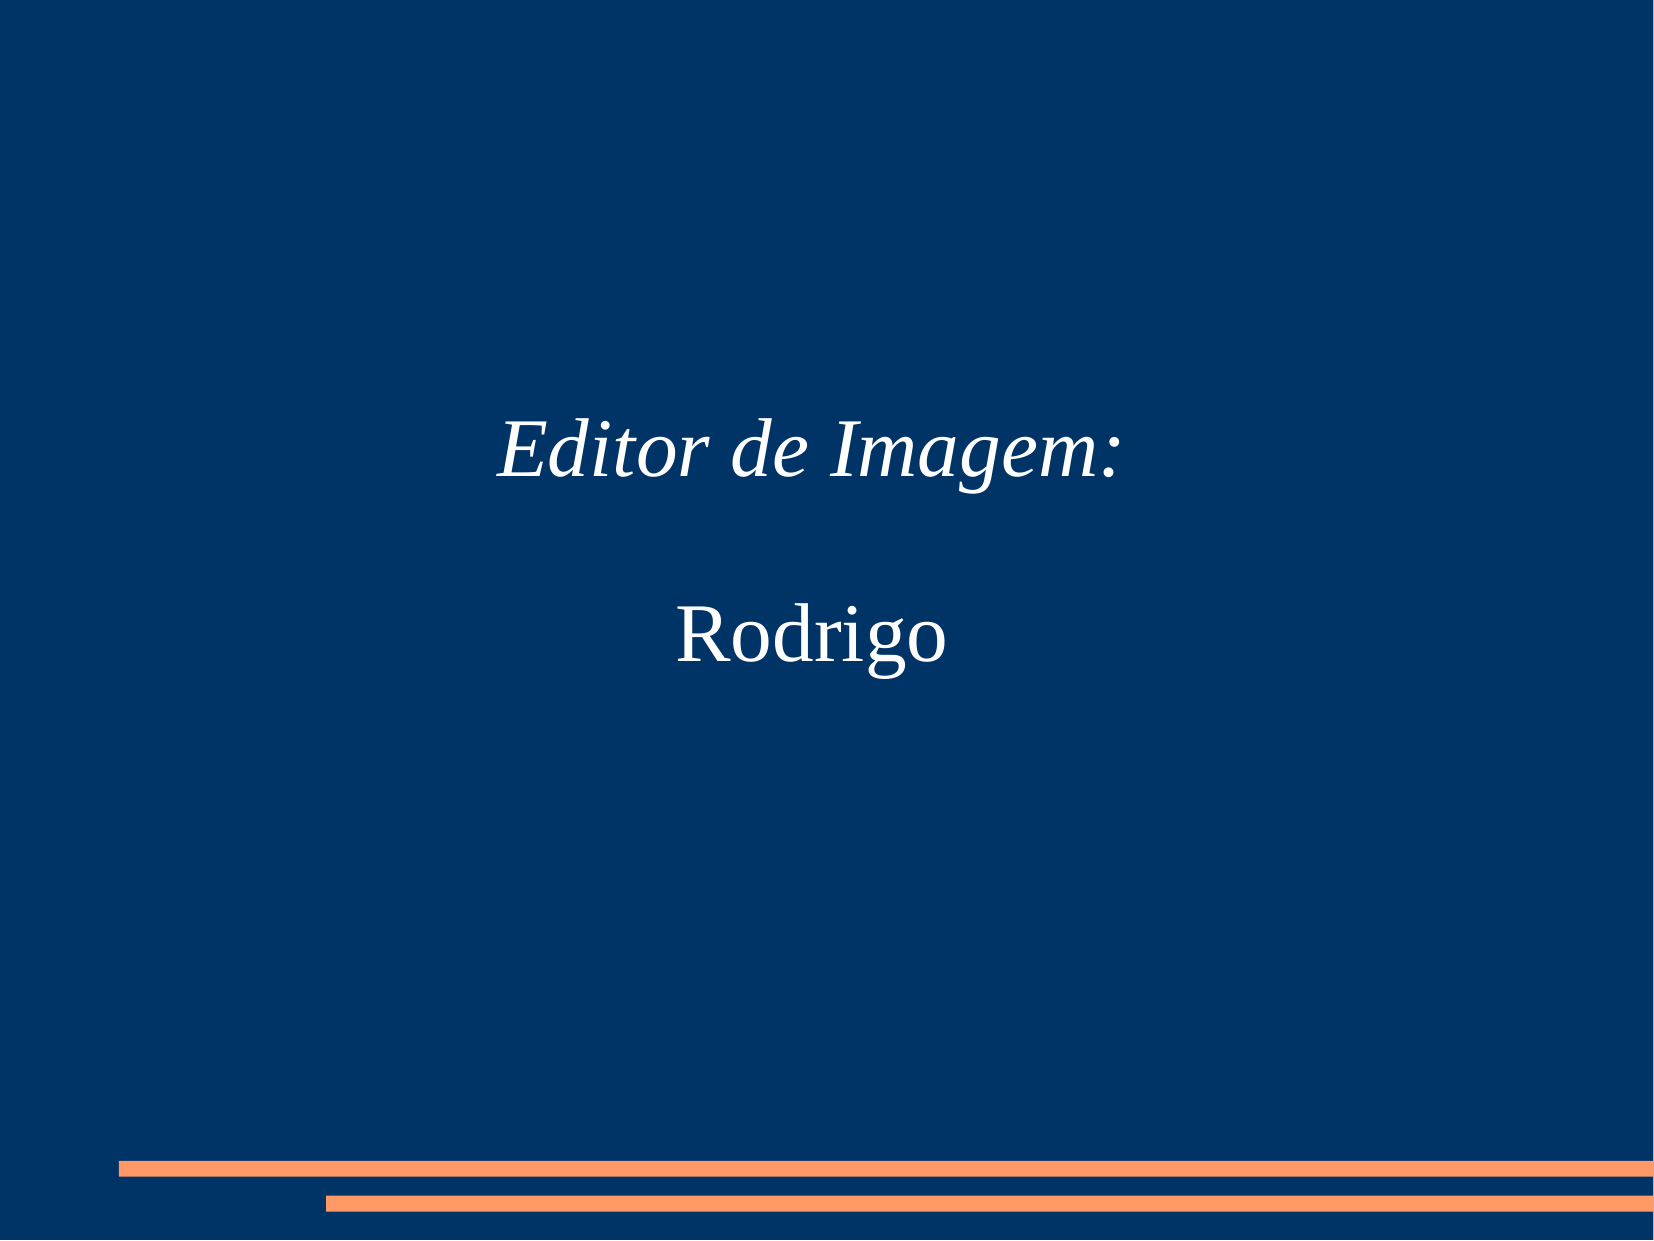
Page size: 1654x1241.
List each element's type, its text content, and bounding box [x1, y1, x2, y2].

text_box Editor de Imagem: Rodrigo [118, 402, 1506, 680]
